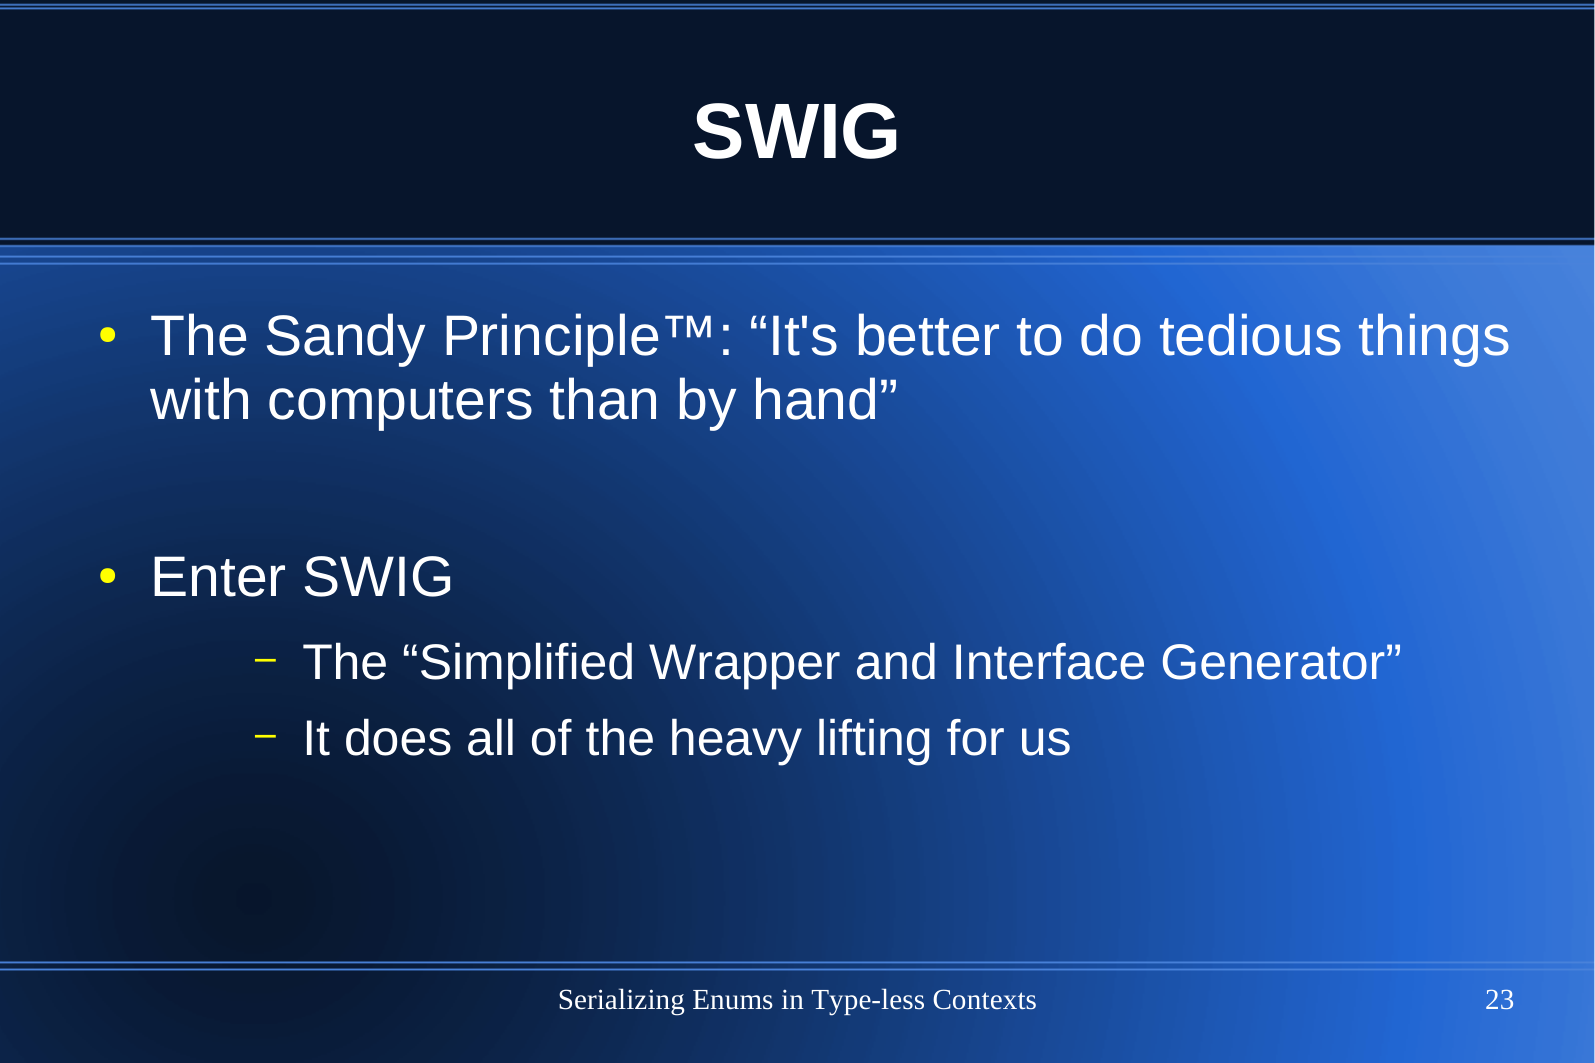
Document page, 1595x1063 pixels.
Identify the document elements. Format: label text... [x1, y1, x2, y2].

list The Sandy Principle™: “It's better to do tedious things with computers than by hand” Enter SWIG The “Simplified Wrapper and Interface Generator” It does all of the heavy lifting for us [79, 304, 1515, 921]
title SWIG [79, 42, 1515, 220]
picture [0, 0, 1595, 1063]
